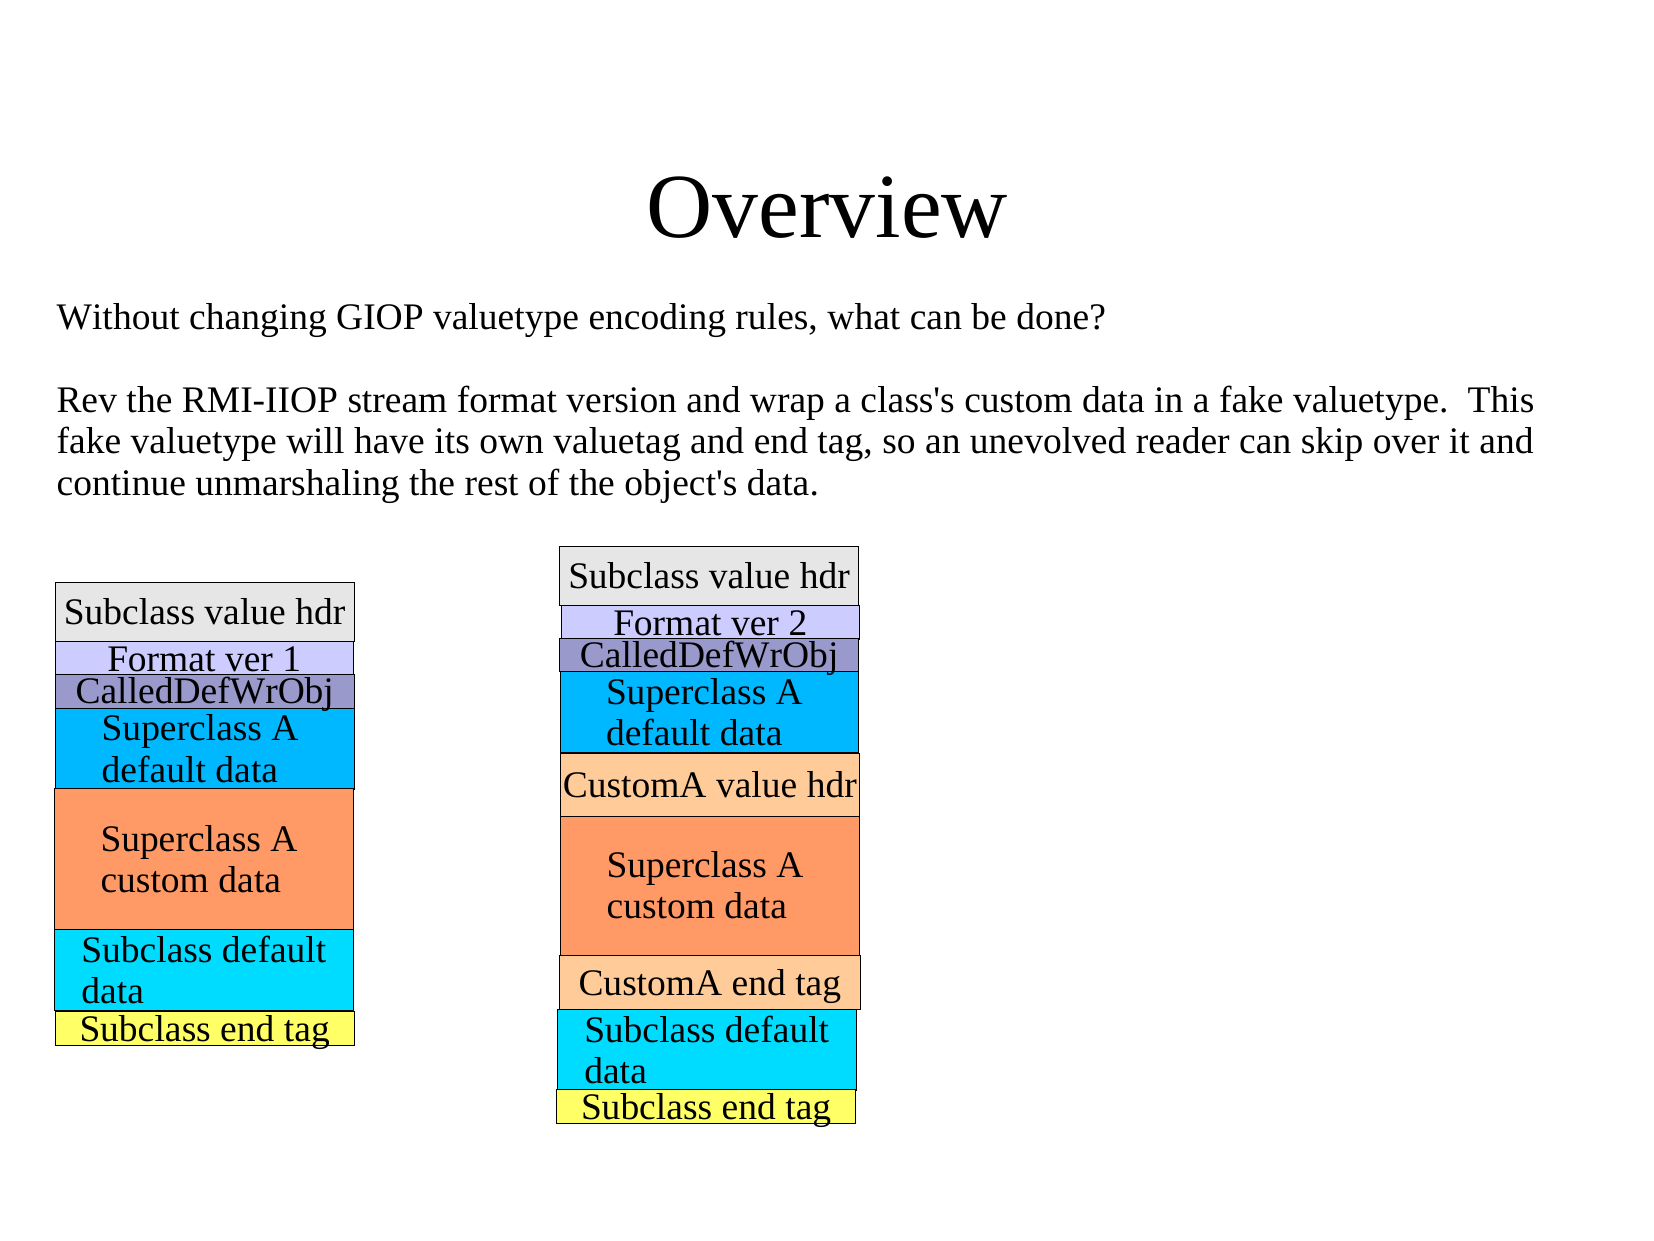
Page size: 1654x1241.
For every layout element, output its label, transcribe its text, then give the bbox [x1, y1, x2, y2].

text_box CalledDefWrObj [559, 638, 859, 672]
text_box CalledDefWrObj [55, 674, 355, 709]
text_box Without changing GIOP valuetype encoding rules, what can be done? Rev the RMI-IIOP stream format version and wrap a class's custom data in a fake valuetype. This fake valuetype will have its own valuetag and end tag, so an unevolved reader can skip over it and continue unmarshaling the rest of the object's data. [56, 254, 1572, 528]
text_box CustomA end tag [559, 955, 861, 1010]
text_box Subclass default data [54, 929, 354, 1011]
text_box Superclass A default data [560, 672, 859, 753]
text_box Superclass A default data [55, 709, 355, 790]
text_box Format ver 2 [561, 605, 860, 640]
text_box Subclass end tag [556, 1089, 856, 1124]
title Overview [121, 102, 1534, 254]
text_box CustomA value hdr [560, 753, 860, 817]
text_box Superclass A custom data [560, 817, 860, 955]
text_box Subclass default data [557, 1009, 857, 1091]
text_box Subclass value hdr [55, 582, 355, 642]
text_box Format ver 1 [55, 641, 354, 674]
text_box Superclass A custom data [54, 788, 354, 929]
text_box Subclass value hdr [559, 546, 859, 606]
text_box Subclass end tag [55, 1011, 355, 1046]
